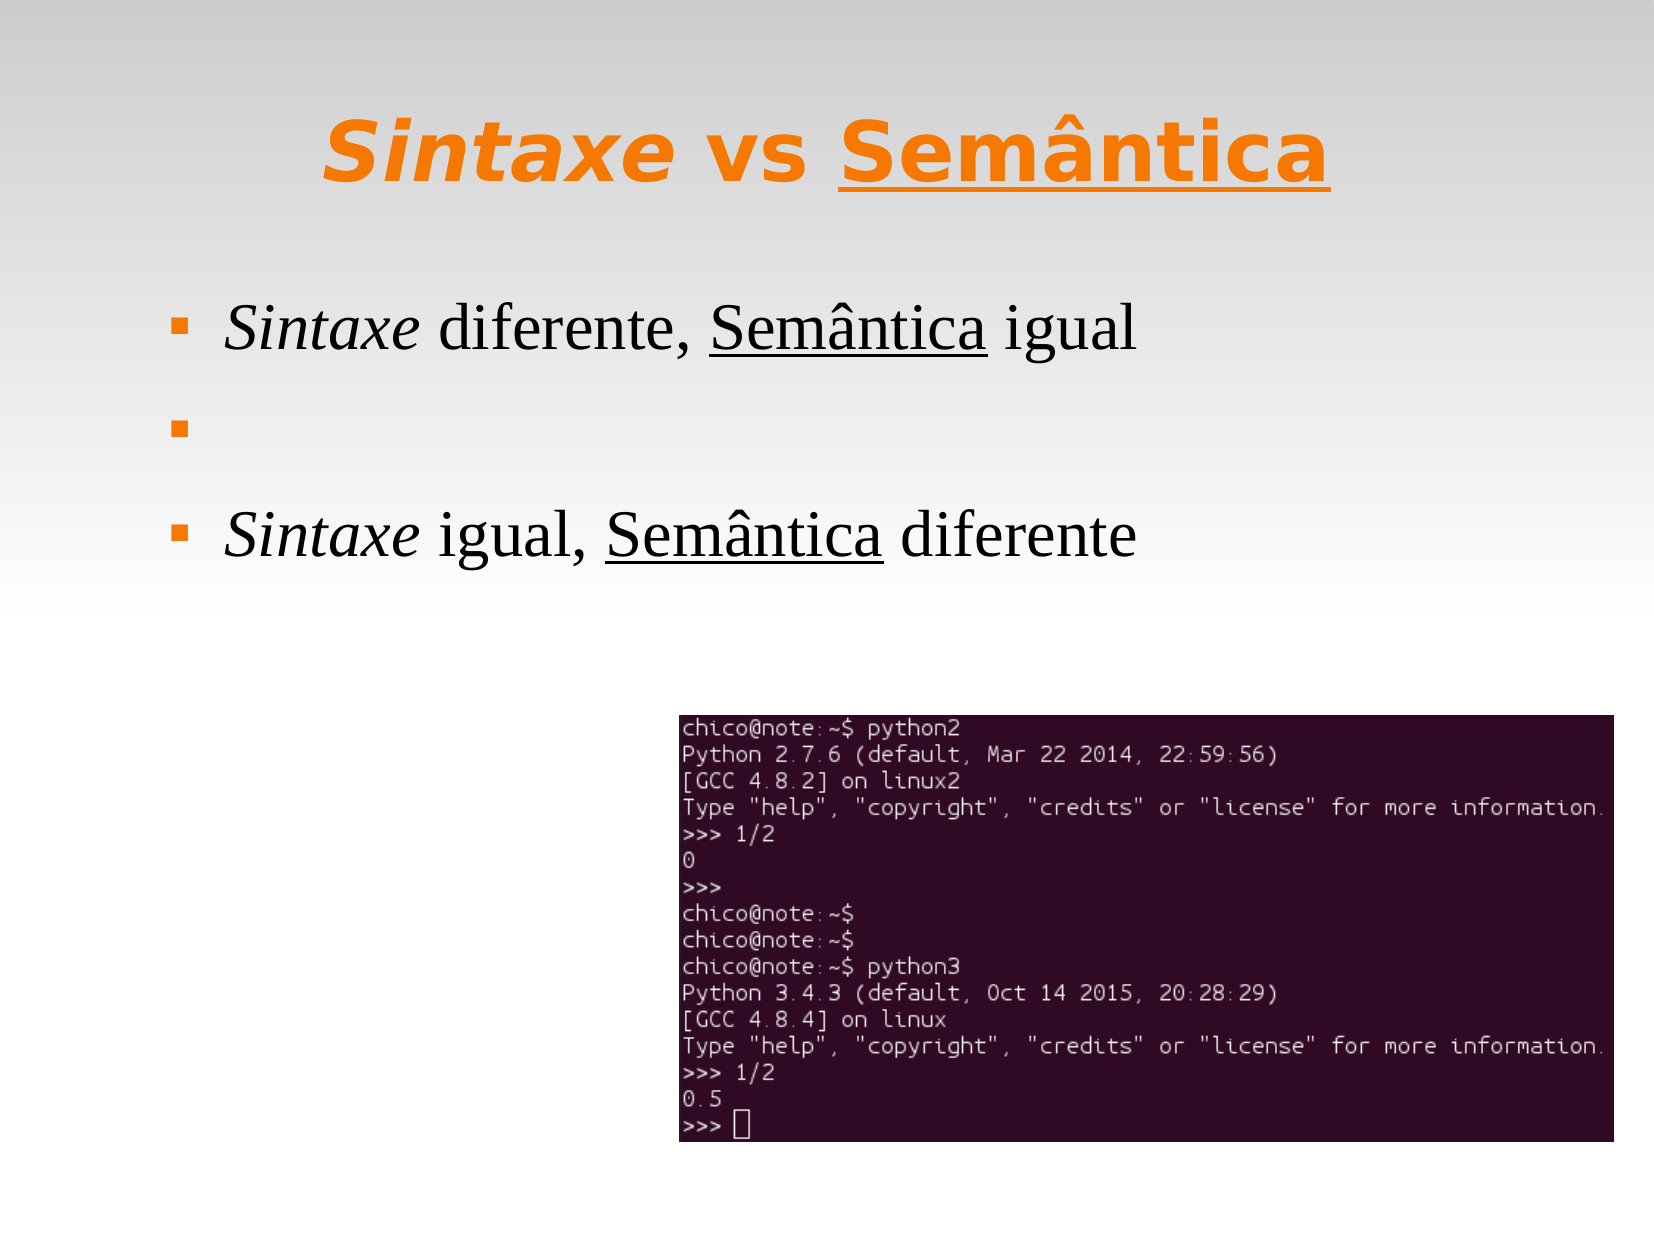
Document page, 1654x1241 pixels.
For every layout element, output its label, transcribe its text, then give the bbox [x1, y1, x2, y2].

title Sintaxe vs Semântica [82, 49, 1571, 257]
picture [678, 715, 1614, 1142]
list Sintaxe diferente, Semântica igual Sintaxe igual, Semântica diferente [82, 290, 1571, 1109]
